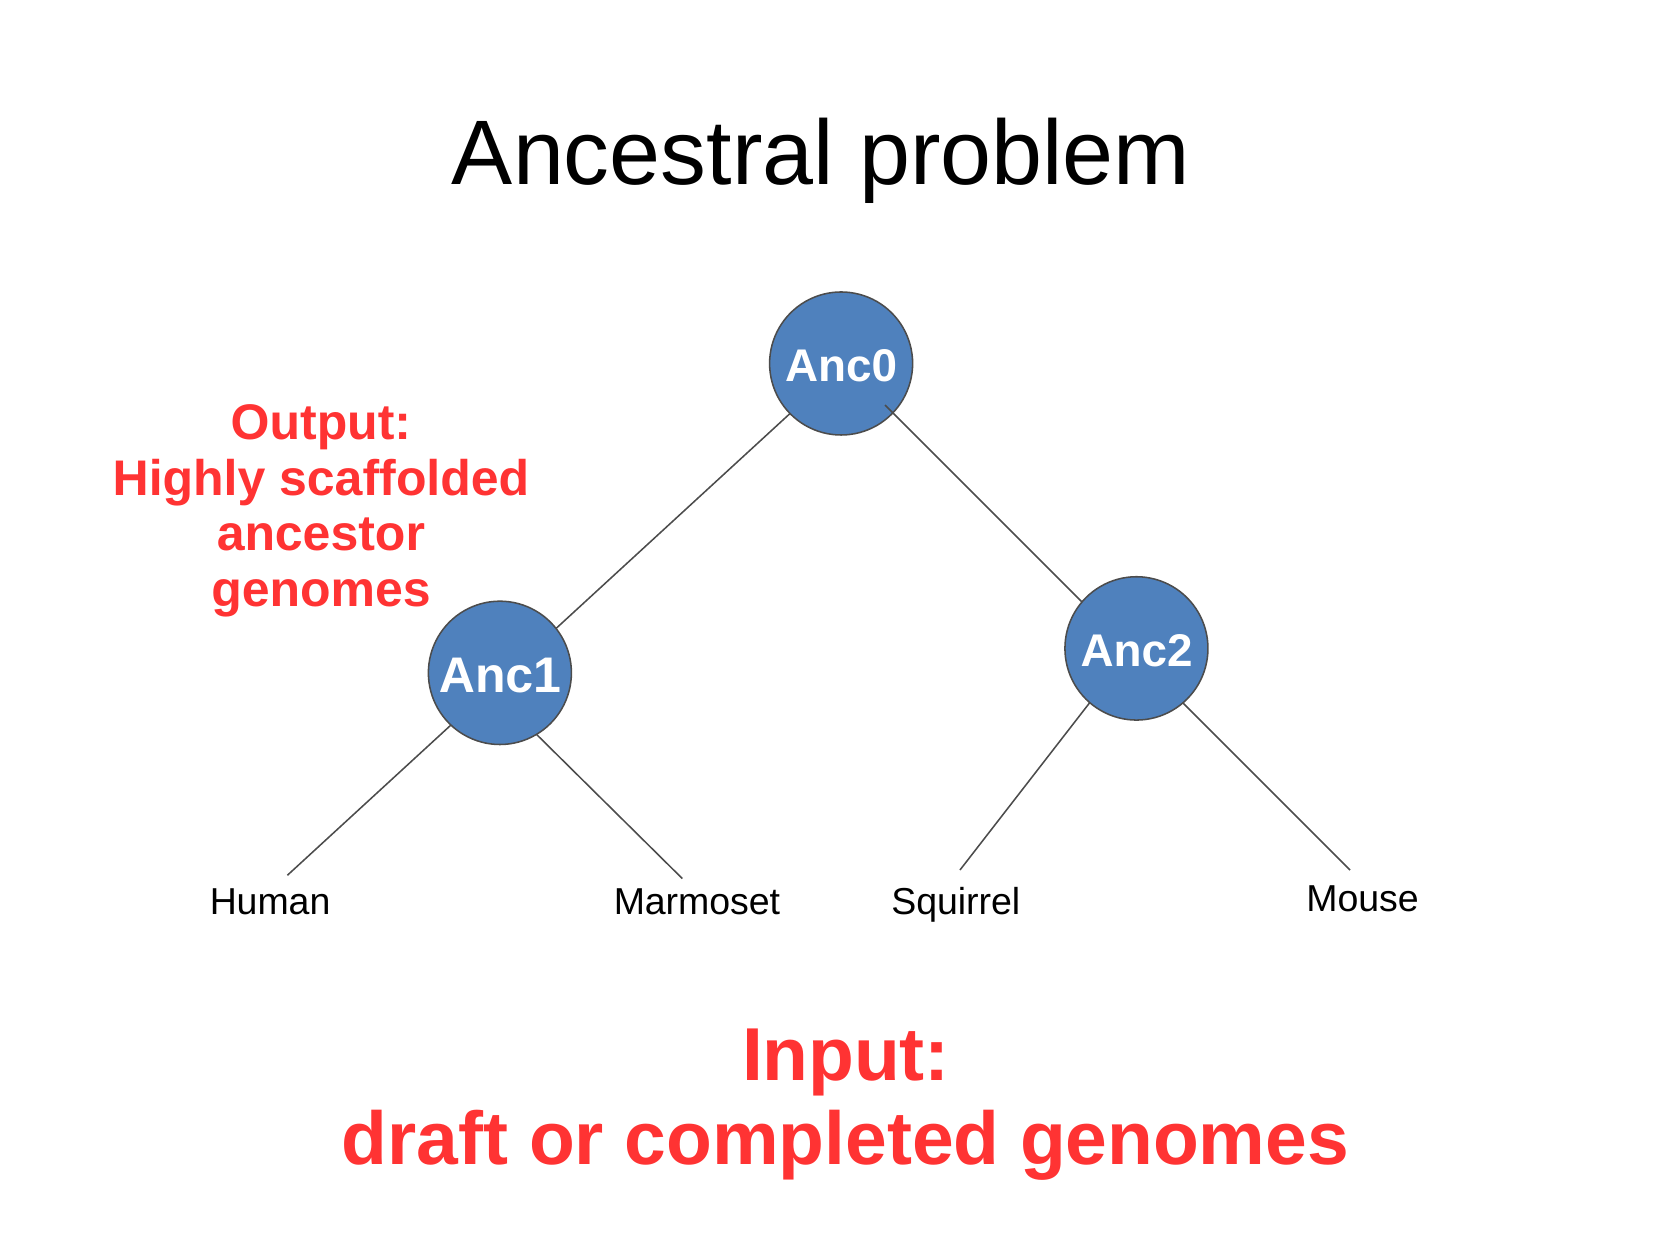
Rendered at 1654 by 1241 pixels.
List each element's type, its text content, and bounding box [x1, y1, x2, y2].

text_box Anc0 [769, 291, 913, 436]
text_box Output: Highly scaffolded ancestor genomes [87, 386, 556, 625]
text_box Input: draft or completed genomes [327, 1005, 1366, 1188]
text_box Marmoset [598, 873, 796, 931]
text_box Anc2 [1064, 576, 1208, 721]
text_box Mouse [1275, 870, 1434, 927]
text_box Squirrel [876, 873, 1036, 931]
text_box Anc1 [428, 625, 572, 745]
text_box Human [194, 873, 346, 931]
title Ancestral problem [82, 49, 1571, 257]
